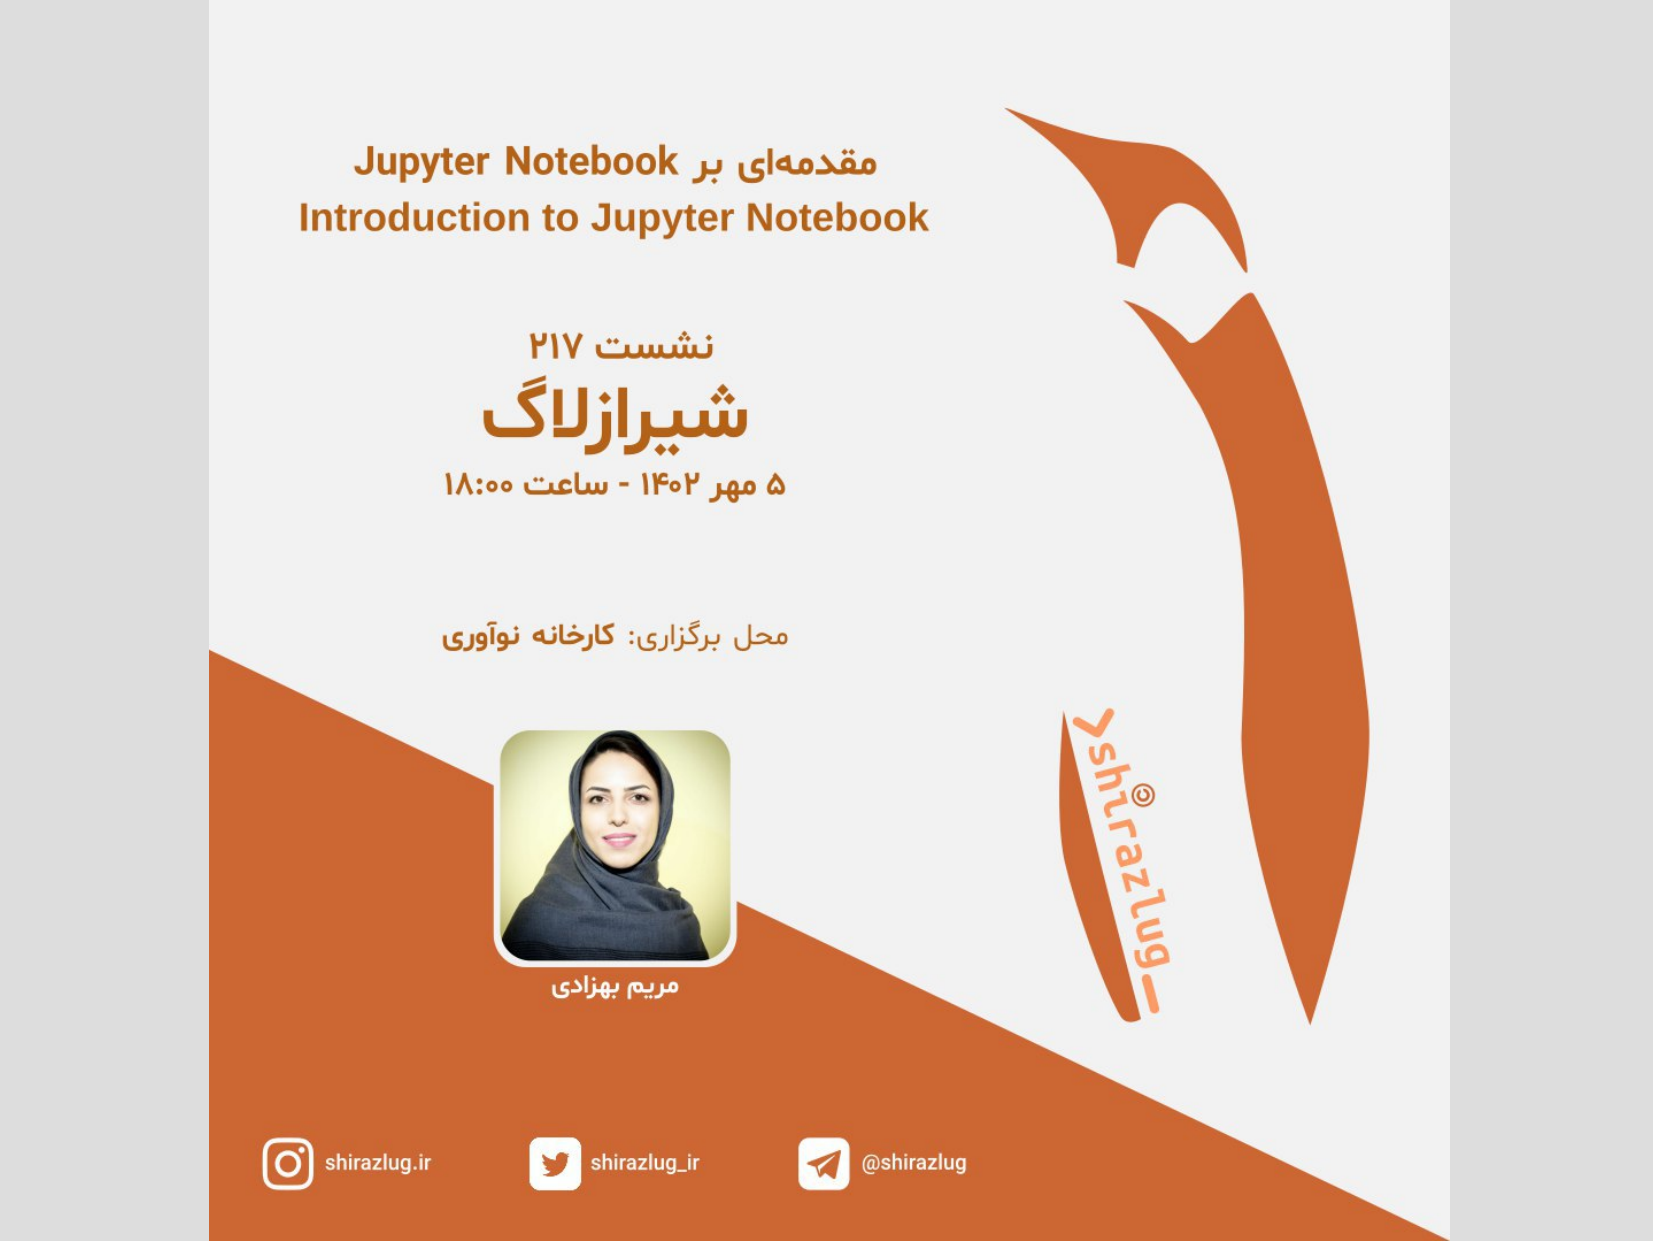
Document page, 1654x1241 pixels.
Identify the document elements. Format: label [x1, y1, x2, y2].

picture [209, 0, 1450, 1241]
